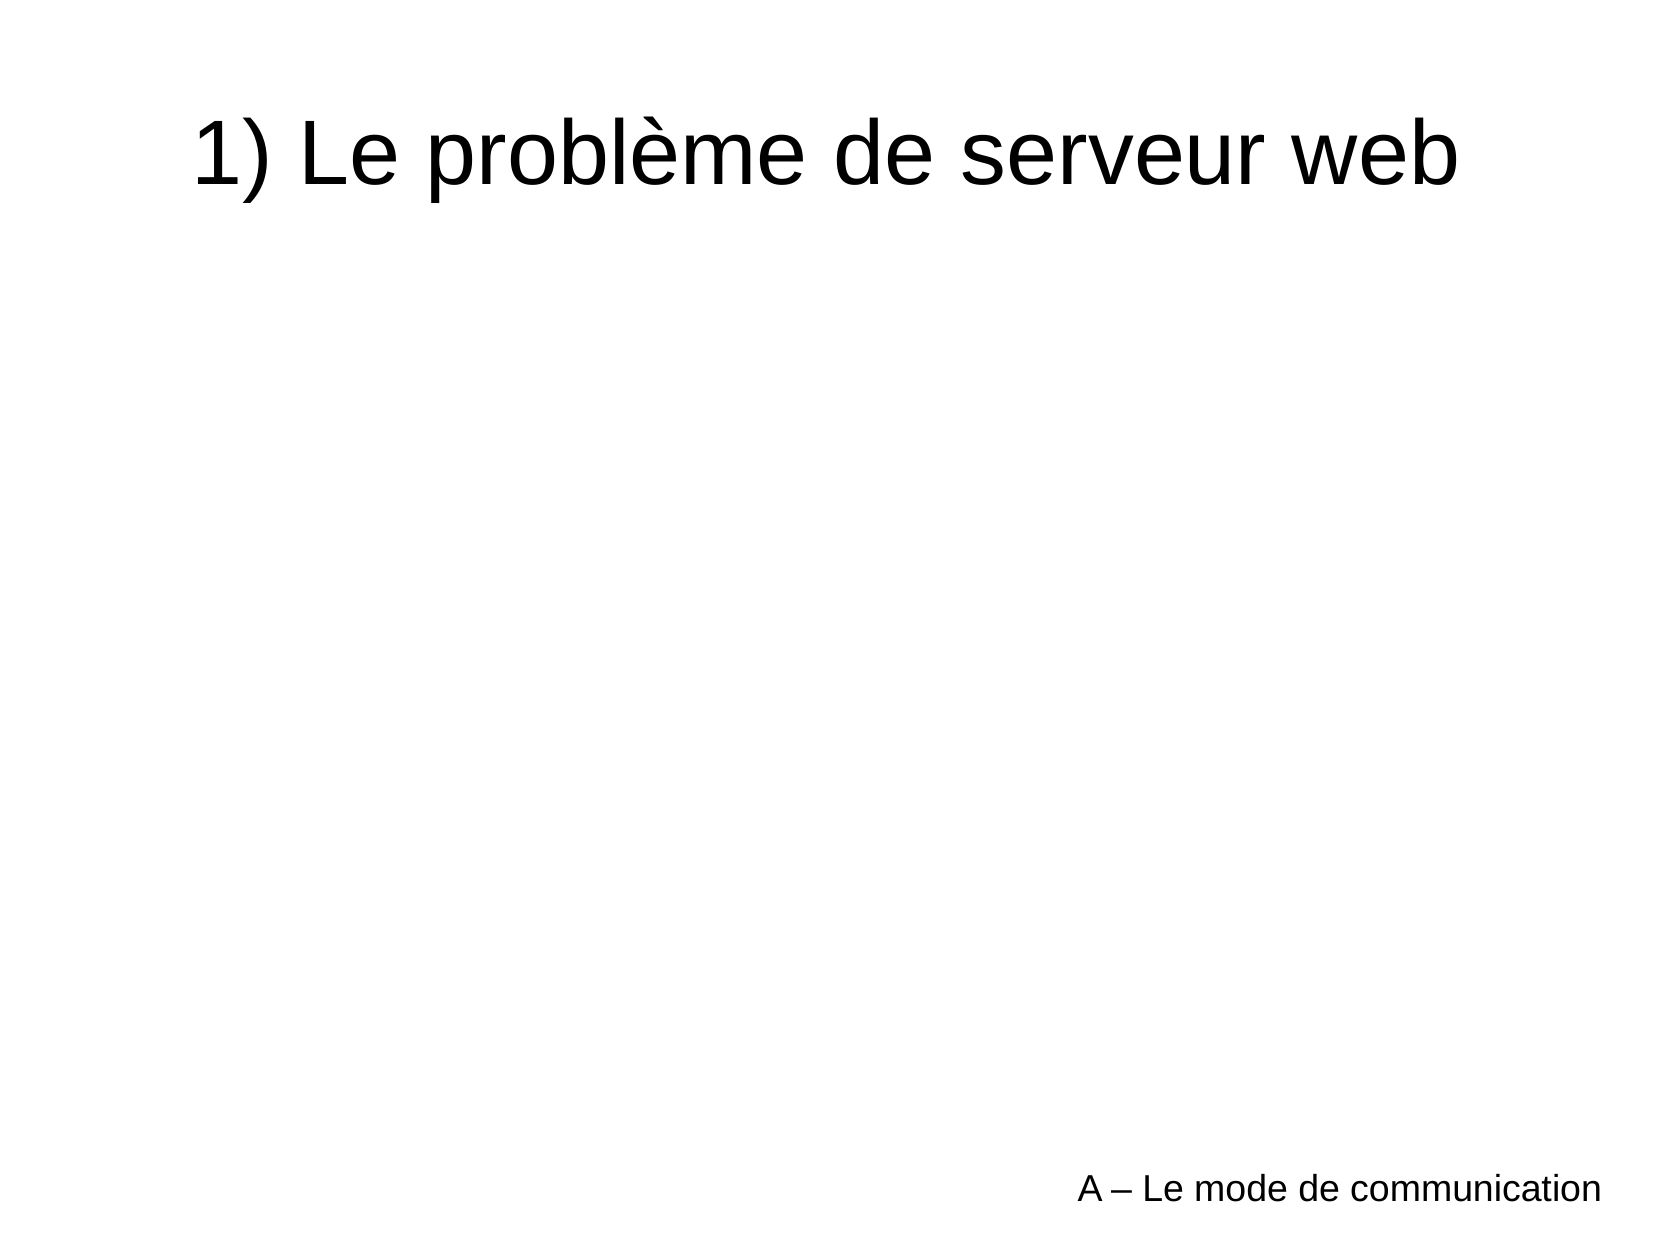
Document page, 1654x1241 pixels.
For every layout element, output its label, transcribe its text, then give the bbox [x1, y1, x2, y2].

title 1) Le problème de serveur web [82, 49, 1571, 257]
text_box A – Le mode de communication [1062, 1159, 1617, 1217]
